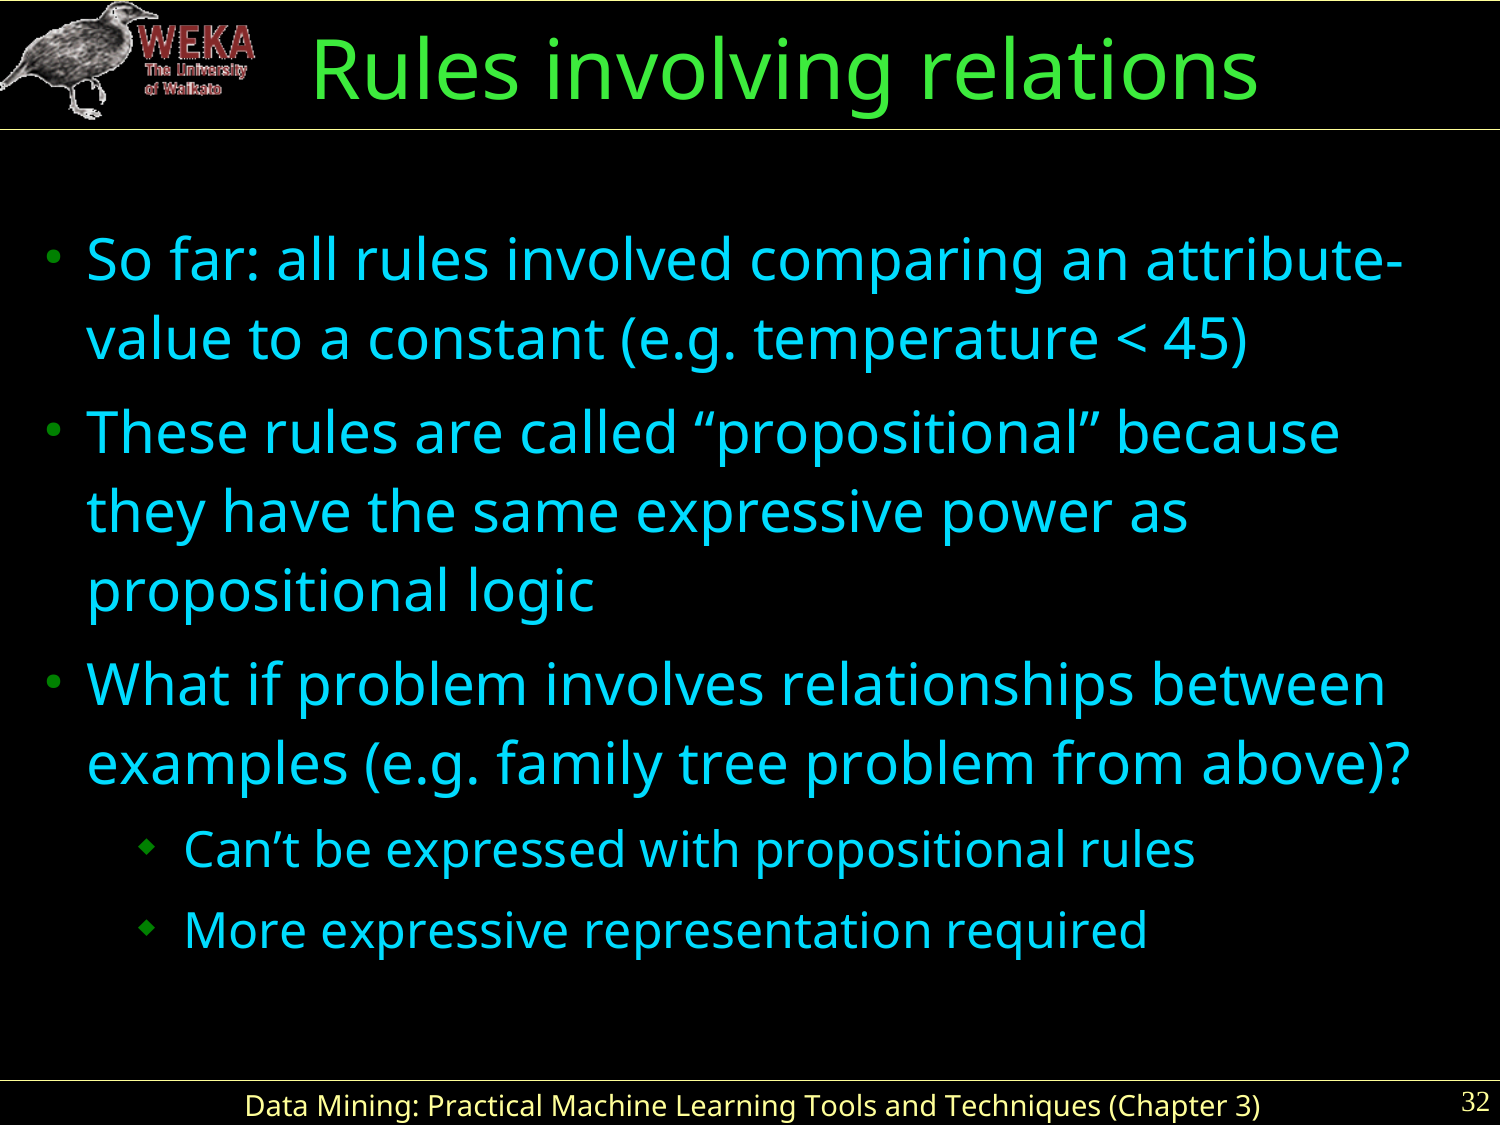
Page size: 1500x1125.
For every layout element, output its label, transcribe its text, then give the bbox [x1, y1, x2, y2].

picture [0, 1, 266, 129]
text_box So far: all rules involved comparing an attribute-value to a constant (e.g. temperature < 45) These rules are called “propositional” because they have the same expressive power as propositional logic What if problem involves relationships between examples (e.g. family tree problem from above)? Can’t be expressed with propositional rules More expressive representation required [29, 210, 1477, 886]
title Rules involving relations [295, 0, 1500, 148]
